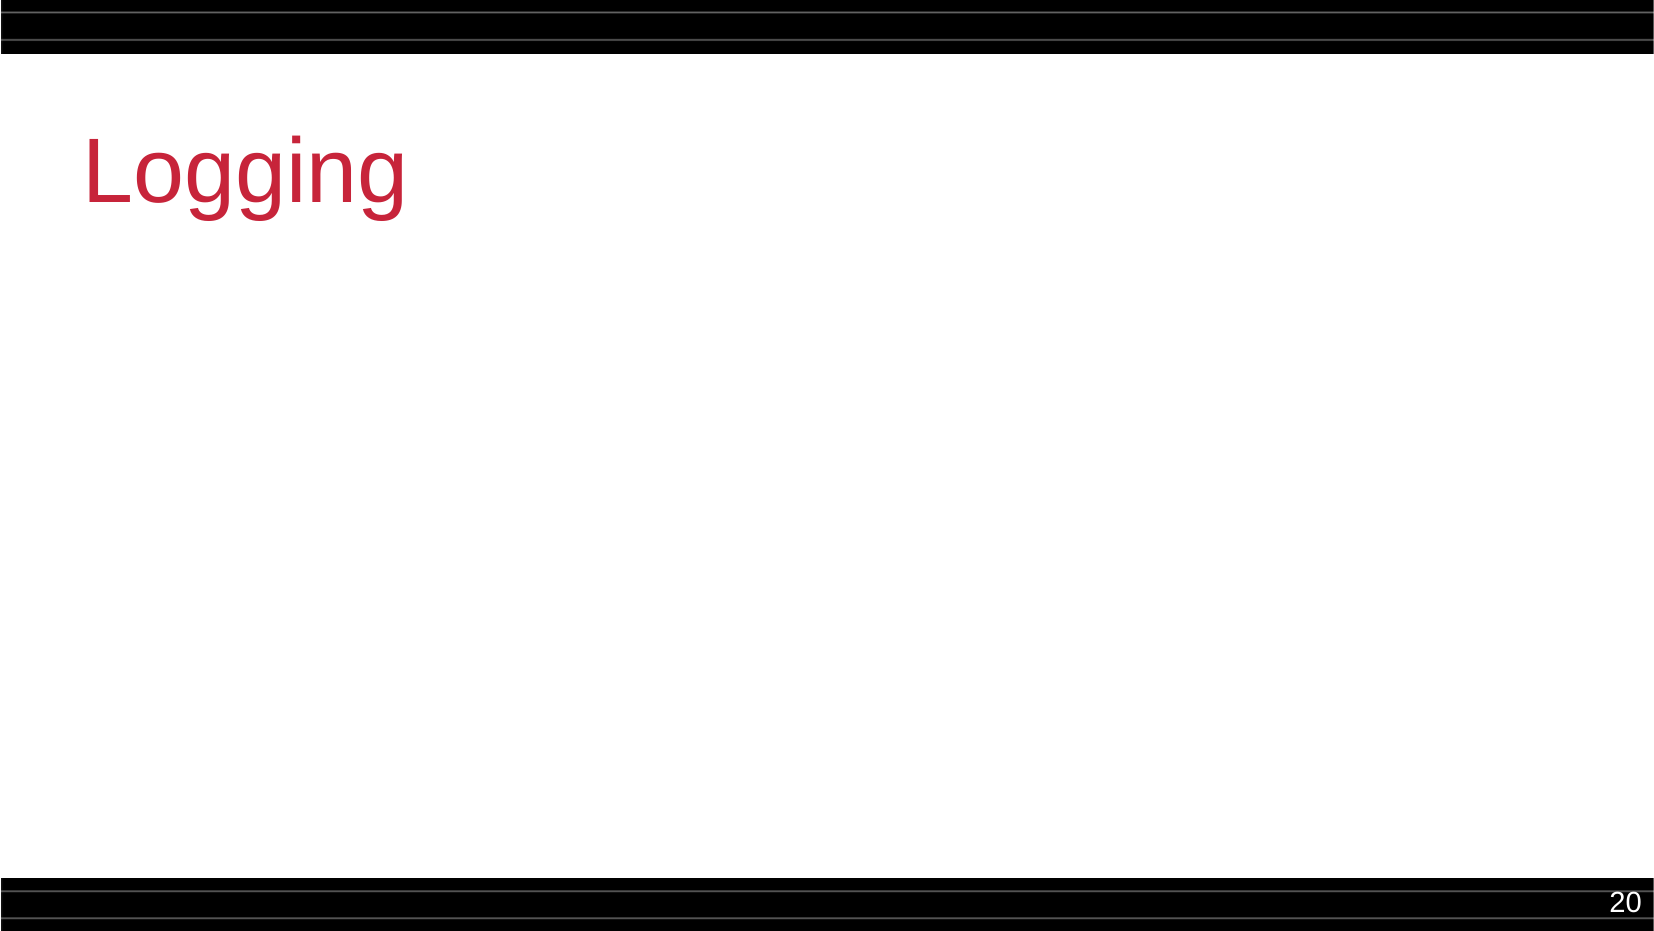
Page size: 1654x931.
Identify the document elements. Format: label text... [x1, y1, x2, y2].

picture [1, 878, 1654, 931]
picture [1, 0, 1654, 54]
title Logging [82, 92, 1571, 249]
